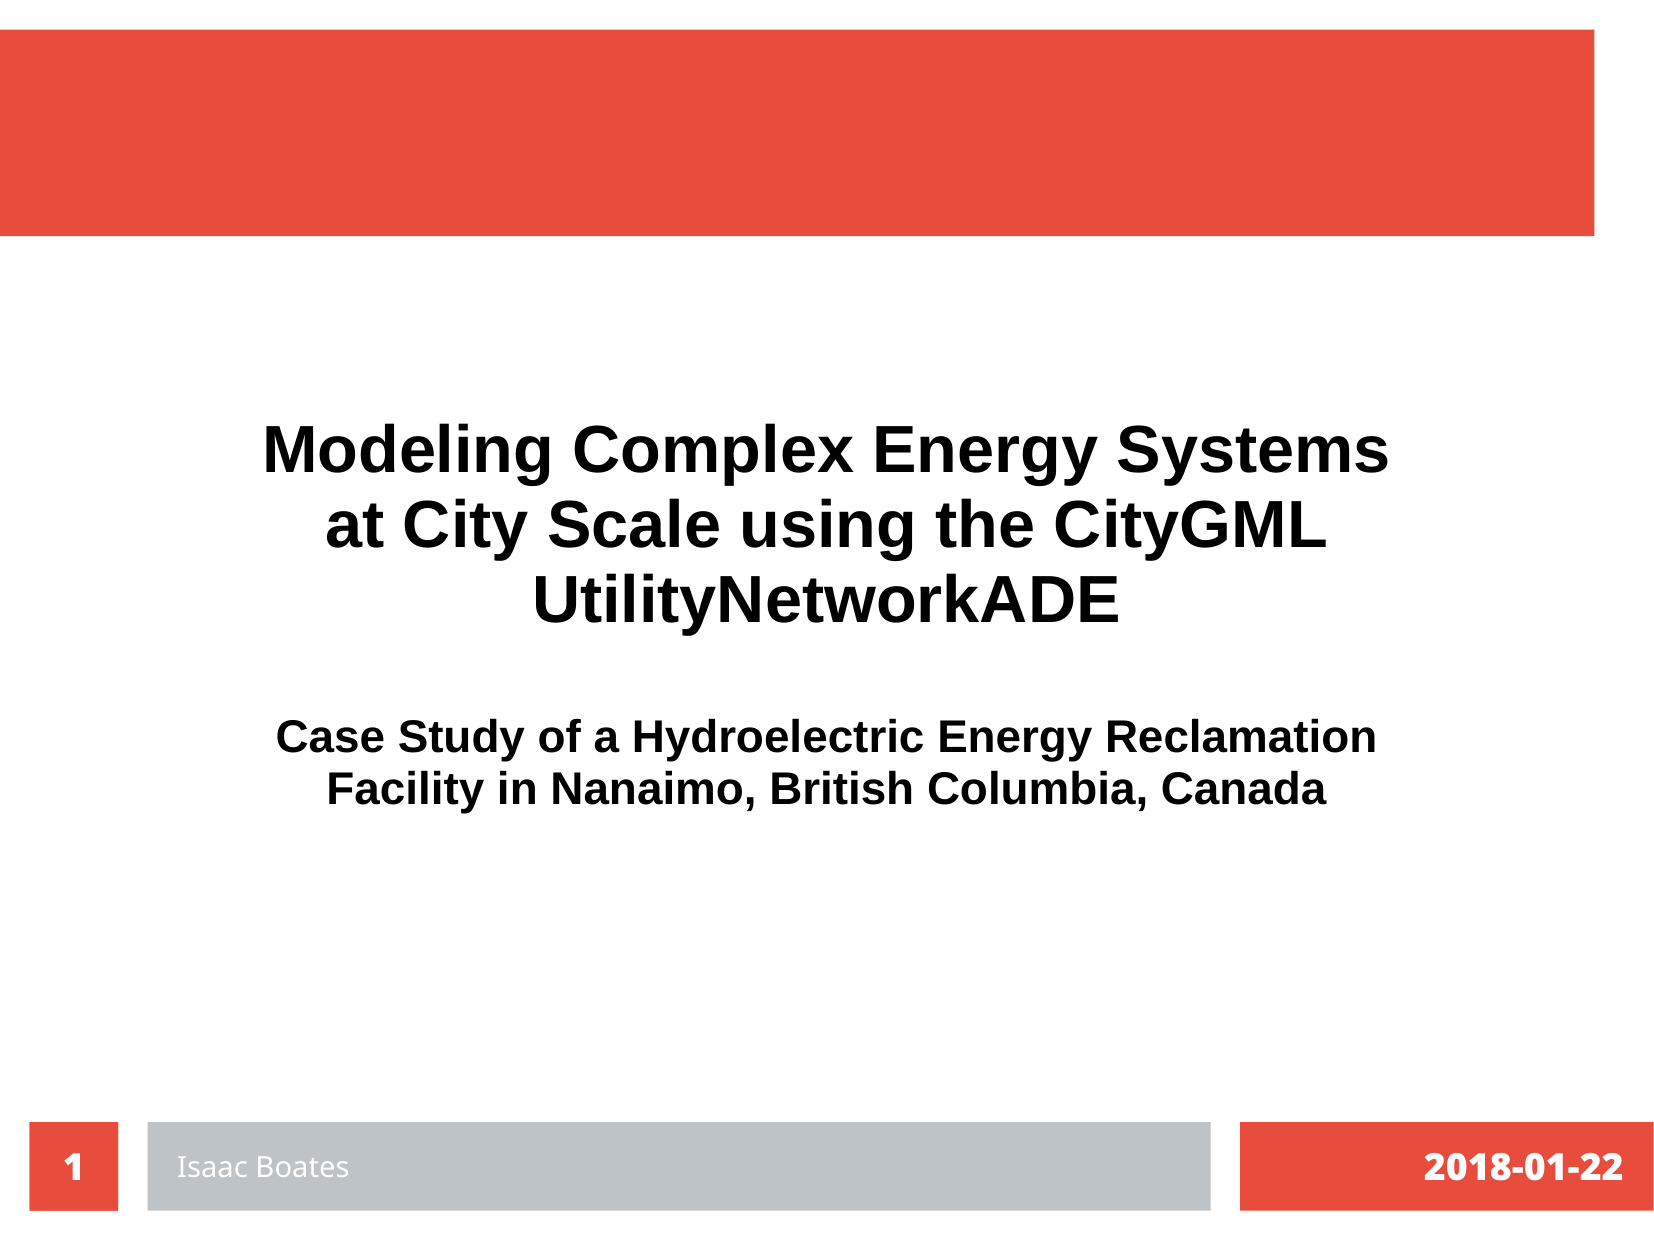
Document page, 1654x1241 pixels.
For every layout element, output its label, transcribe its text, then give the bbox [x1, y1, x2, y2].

text_box Modeling Complex Energy Systems at City Scale using the CityGML UtilityNetworkADE Case Study of a Hydroelectric Energy Reclamation Facility in Nanaimo, British Columbia, Canada [211, 405, 1442, 944]
